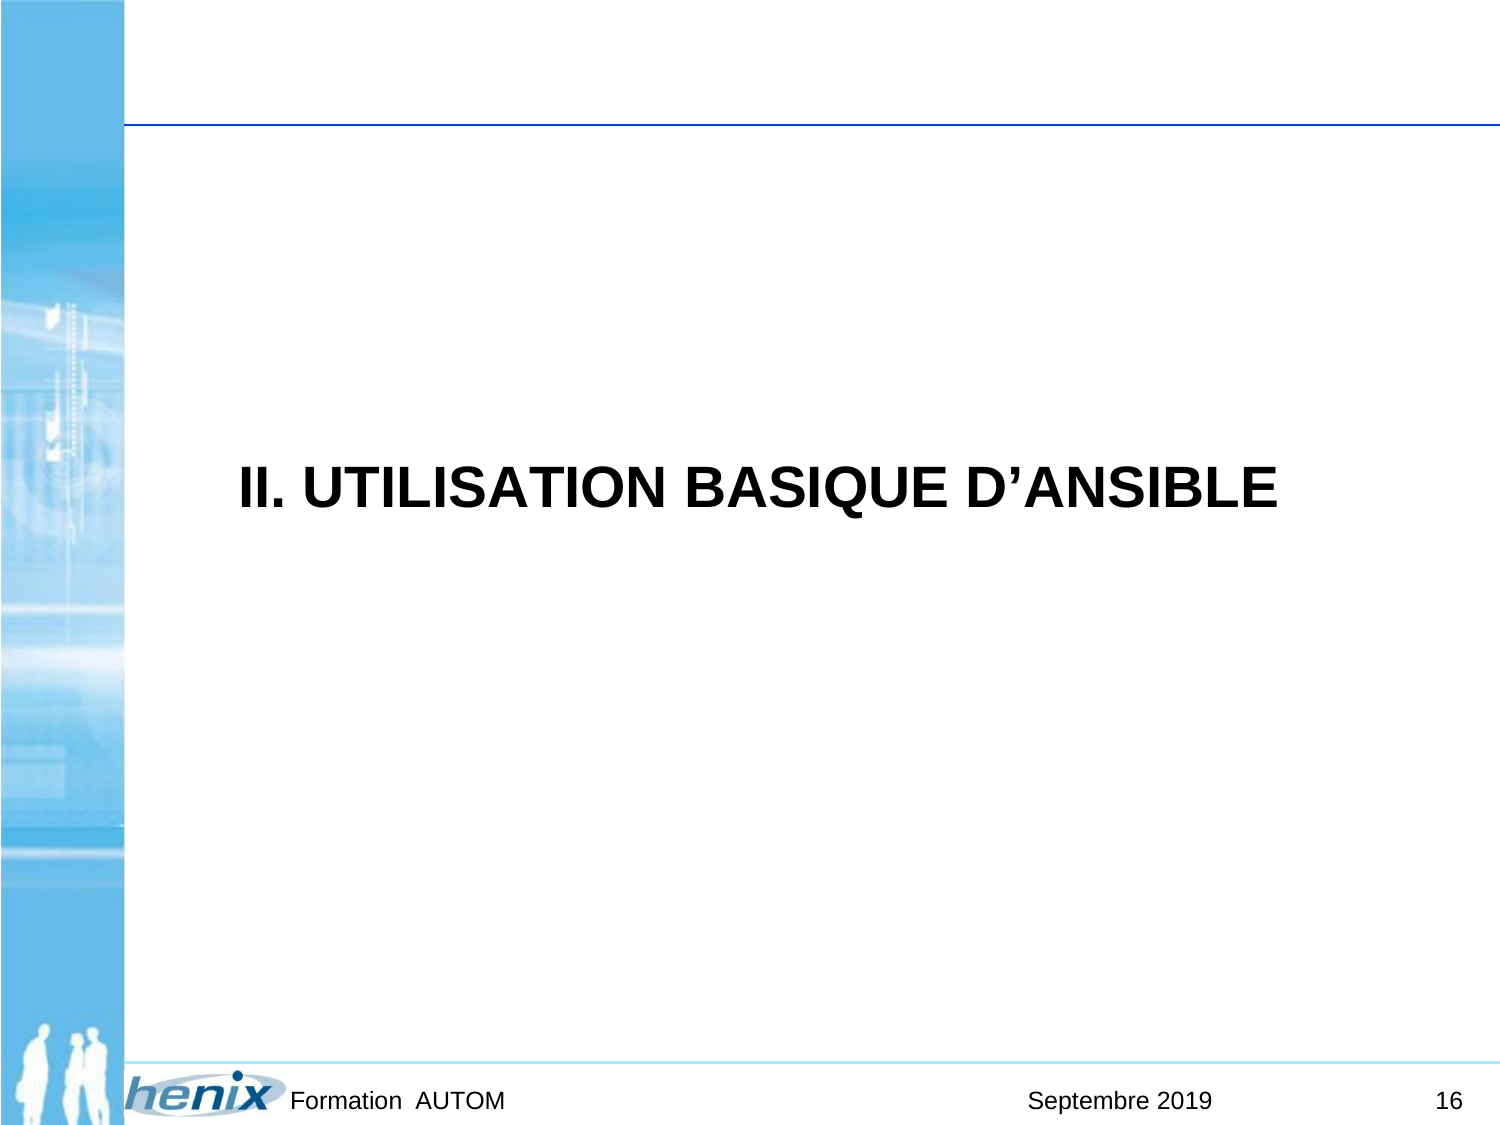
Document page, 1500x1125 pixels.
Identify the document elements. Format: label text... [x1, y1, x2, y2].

text_box Formation AUTOM [288, 1084, 507, 1115]
text_box Septembre 2019 [1025, 1084, 1323, 1115]
text_box <numéro> [1417, 1084, 1490, 1115]
picture [0, 0, 126, 1125]
text_box II. UTILISATION BASIQUE D’ANSIBLE [236, 448, 1394, 519]
text_box [123, 1070, 287, 1117]
